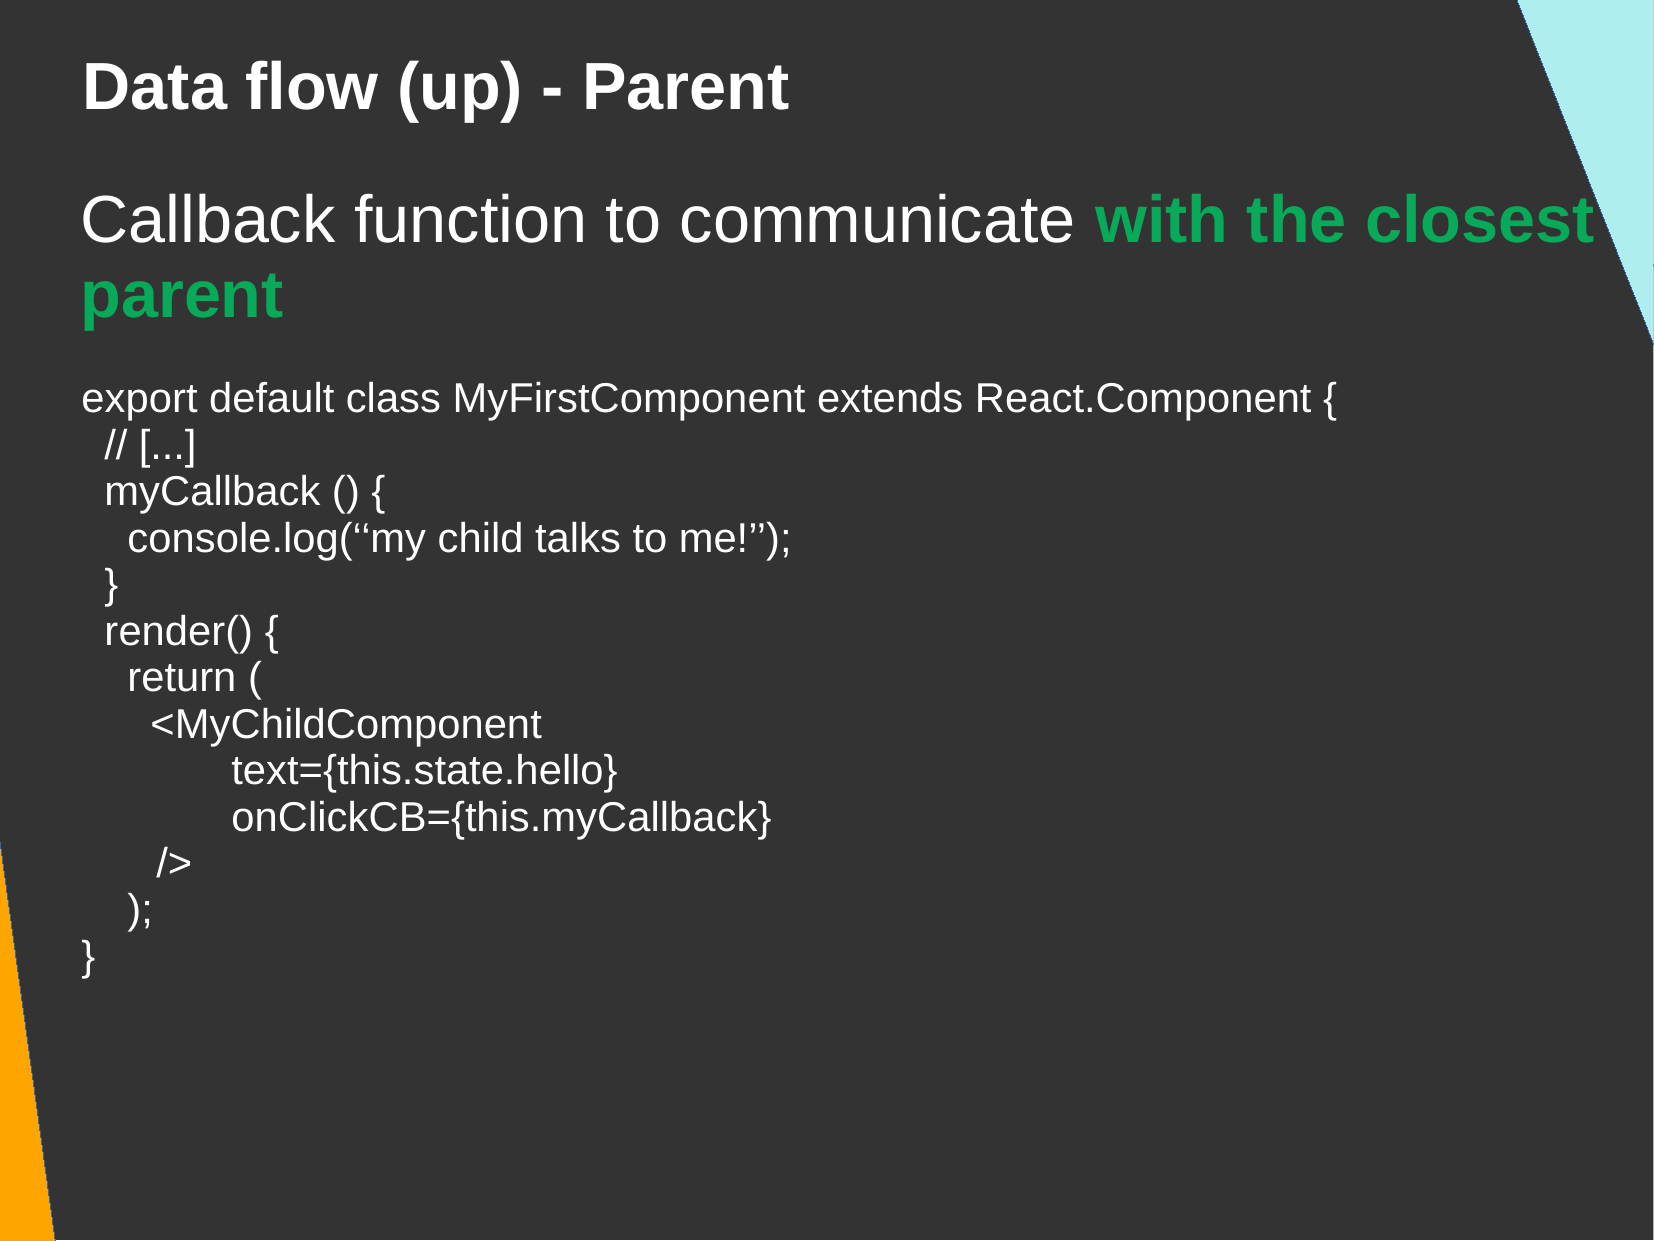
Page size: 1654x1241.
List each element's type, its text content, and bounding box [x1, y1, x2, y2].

text_box [1517, 0, 1654, 345]
title export default class MyFirstComponent extends React.Component { // [...] myCallback () { console.log(‘‘my child talks to me!’’); } render() { return ( <MyChildComponent text={this.state.hello} onClickCB={this.myCallback} /> ); } [81, 375, 1654, 1066]
text_box [0, 841, 56, 1241]
title Data flow (up) - Parent [82, 49, 1111, 125]
title Callback function to communicate with the closest parent [80, 182, 1653, 650]
